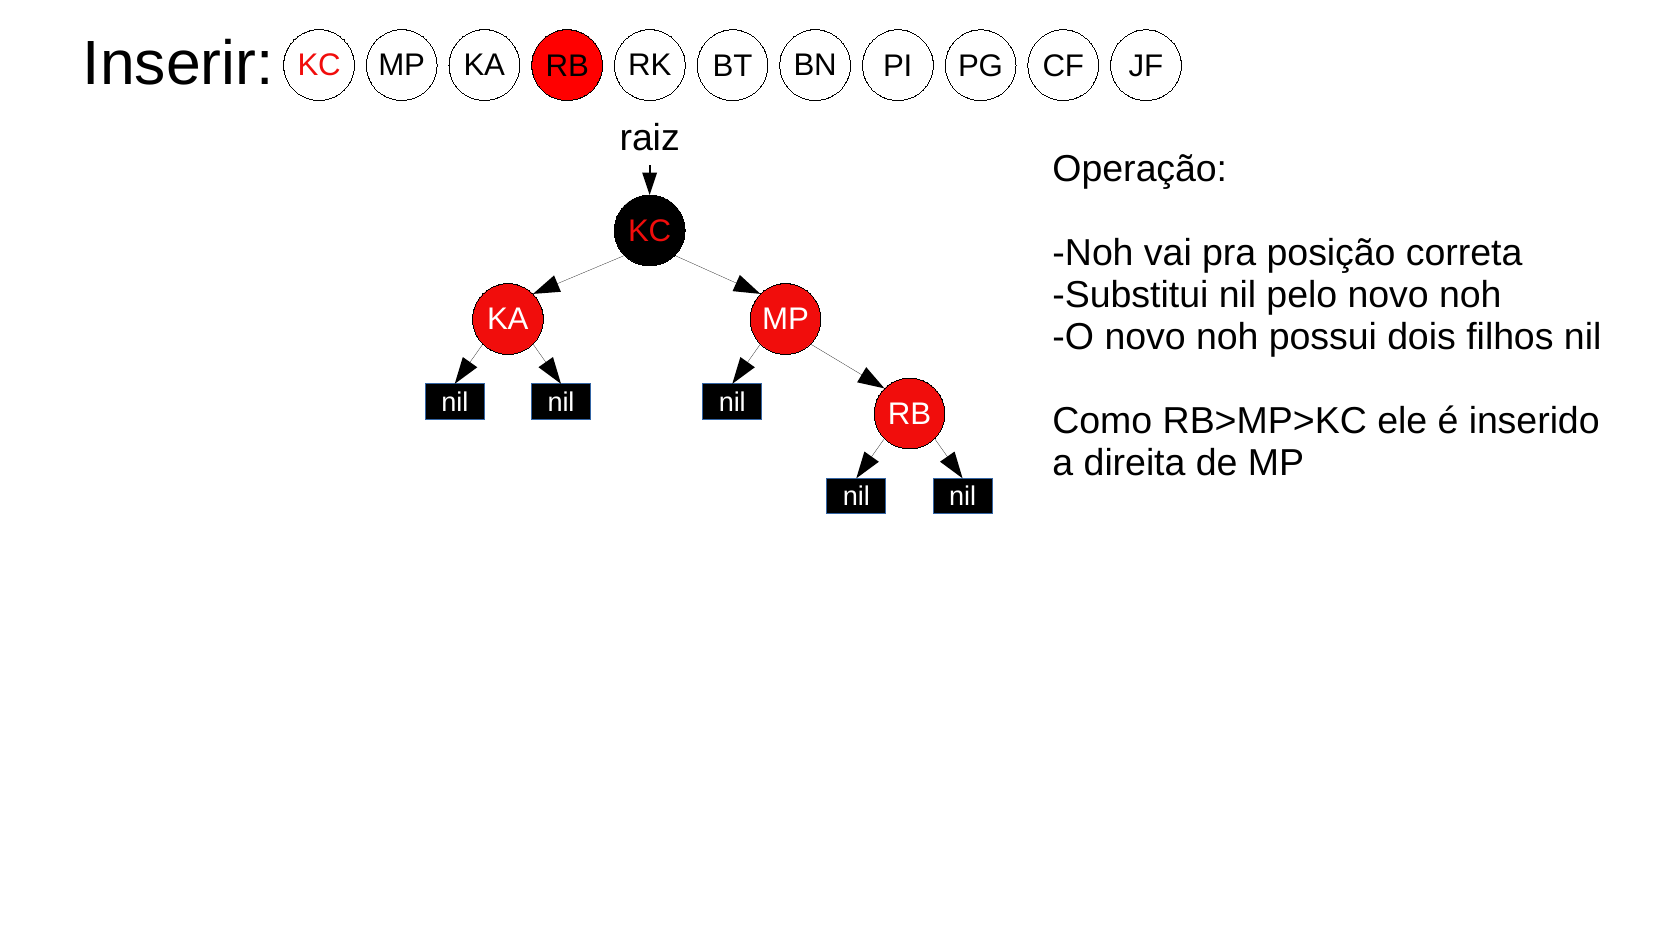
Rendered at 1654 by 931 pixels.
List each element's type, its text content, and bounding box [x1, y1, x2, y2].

text_box nil [702, 383, 762, 420]
text_box raiz [604, 108, 695, 166]
text_box BN [779, 29, 851, 101]
text_box PG [945, 29, 1017, 101]
text_box nil [425, 383, 485, 420]
text_box KA [472, 283, 544, 355]
text_box JF [1110, 29, 1182, 101]
text_box nil [531, 383, 591, 420]
text_box RB [531, 29, 603, 101]
text_box RK [614, 29, 686, 101]
text_box Operação: -Noh vai pra posição correta -Substitui nil pelo novo noh -O novo noh possui dois filhos nil Como RB>MP>KC ele é inserido a direita de MP [1037, 140, 1617, 491]
text_box PI [862, 29, 934, 101]
text_box BT [697, 29, 768, 101]
text_box KA [449, 29, 520, 101]
text_box nil [933, 478, 993, 514]
text_box MP [366, 29, 438, 101]
text_box KC [614, 195, 686, 266]
text_box MP [750, 283, 821, 355]
text_box RB [874, 378, 945, 449]
text_box nil [826, 478, 886, 514]
text_box CF [1027, 29, 1099, 101]
title Inserir: [82, 28, 284, 98]
text_box KC [283, 29, 355, 101]
